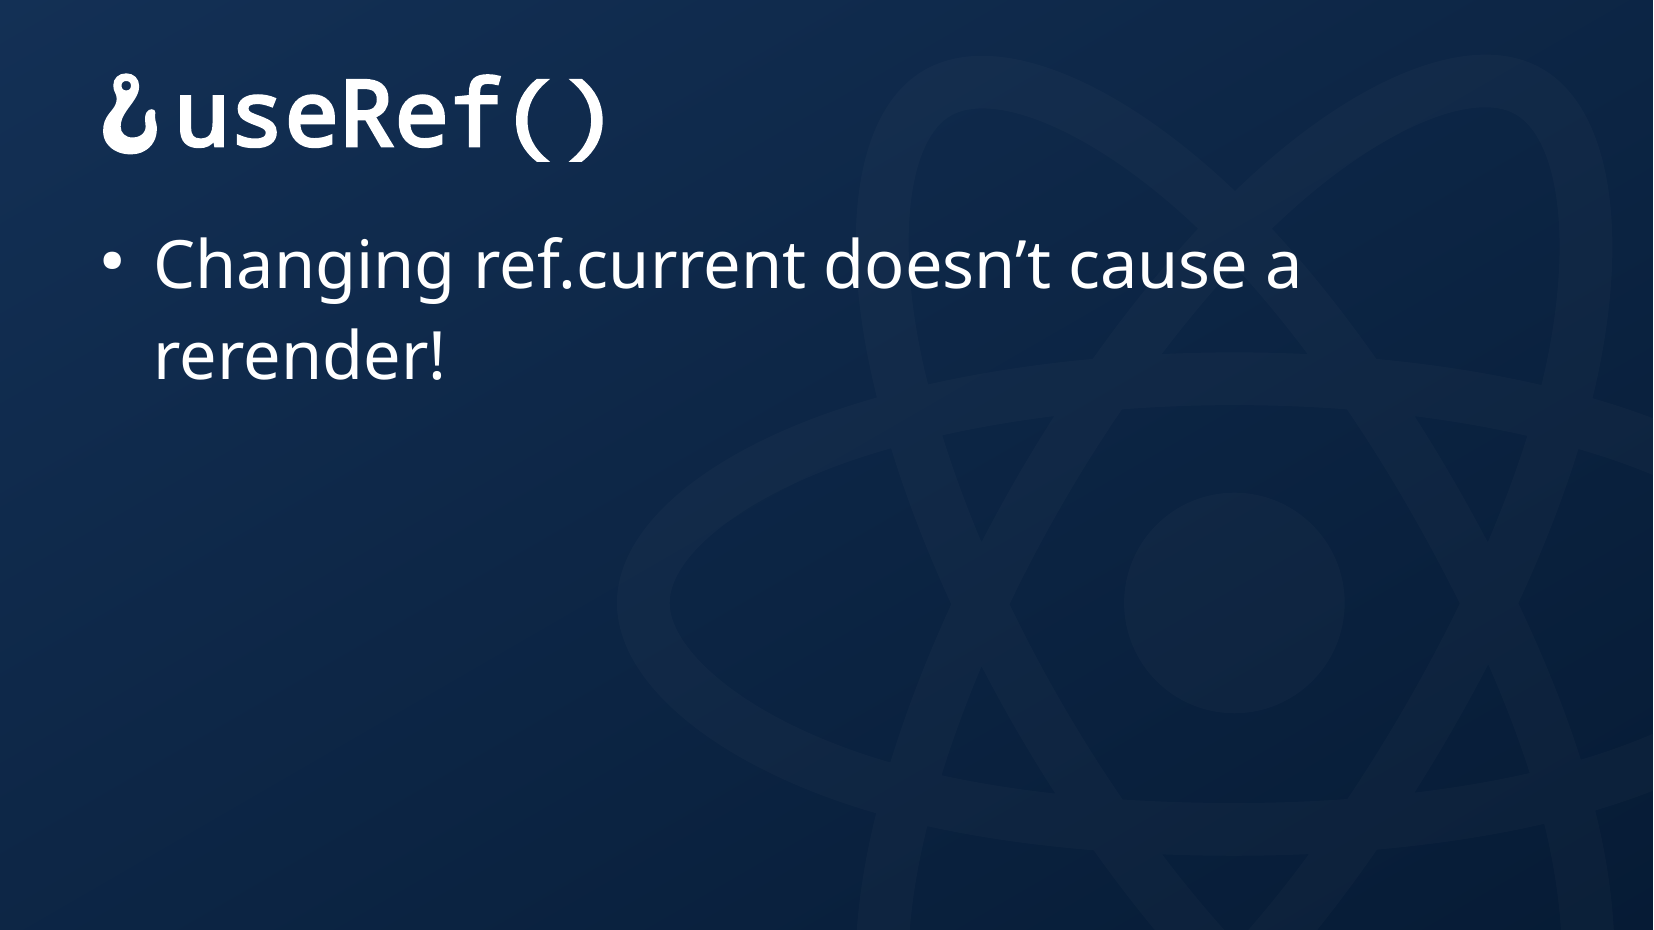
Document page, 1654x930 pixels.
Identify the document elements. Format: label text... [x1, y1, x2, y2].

list Changing ref.current doesn’t cause a rerender! [82, 217, 1571, 757]
title 🪝useRef() [82, 37, 1571, 193]
